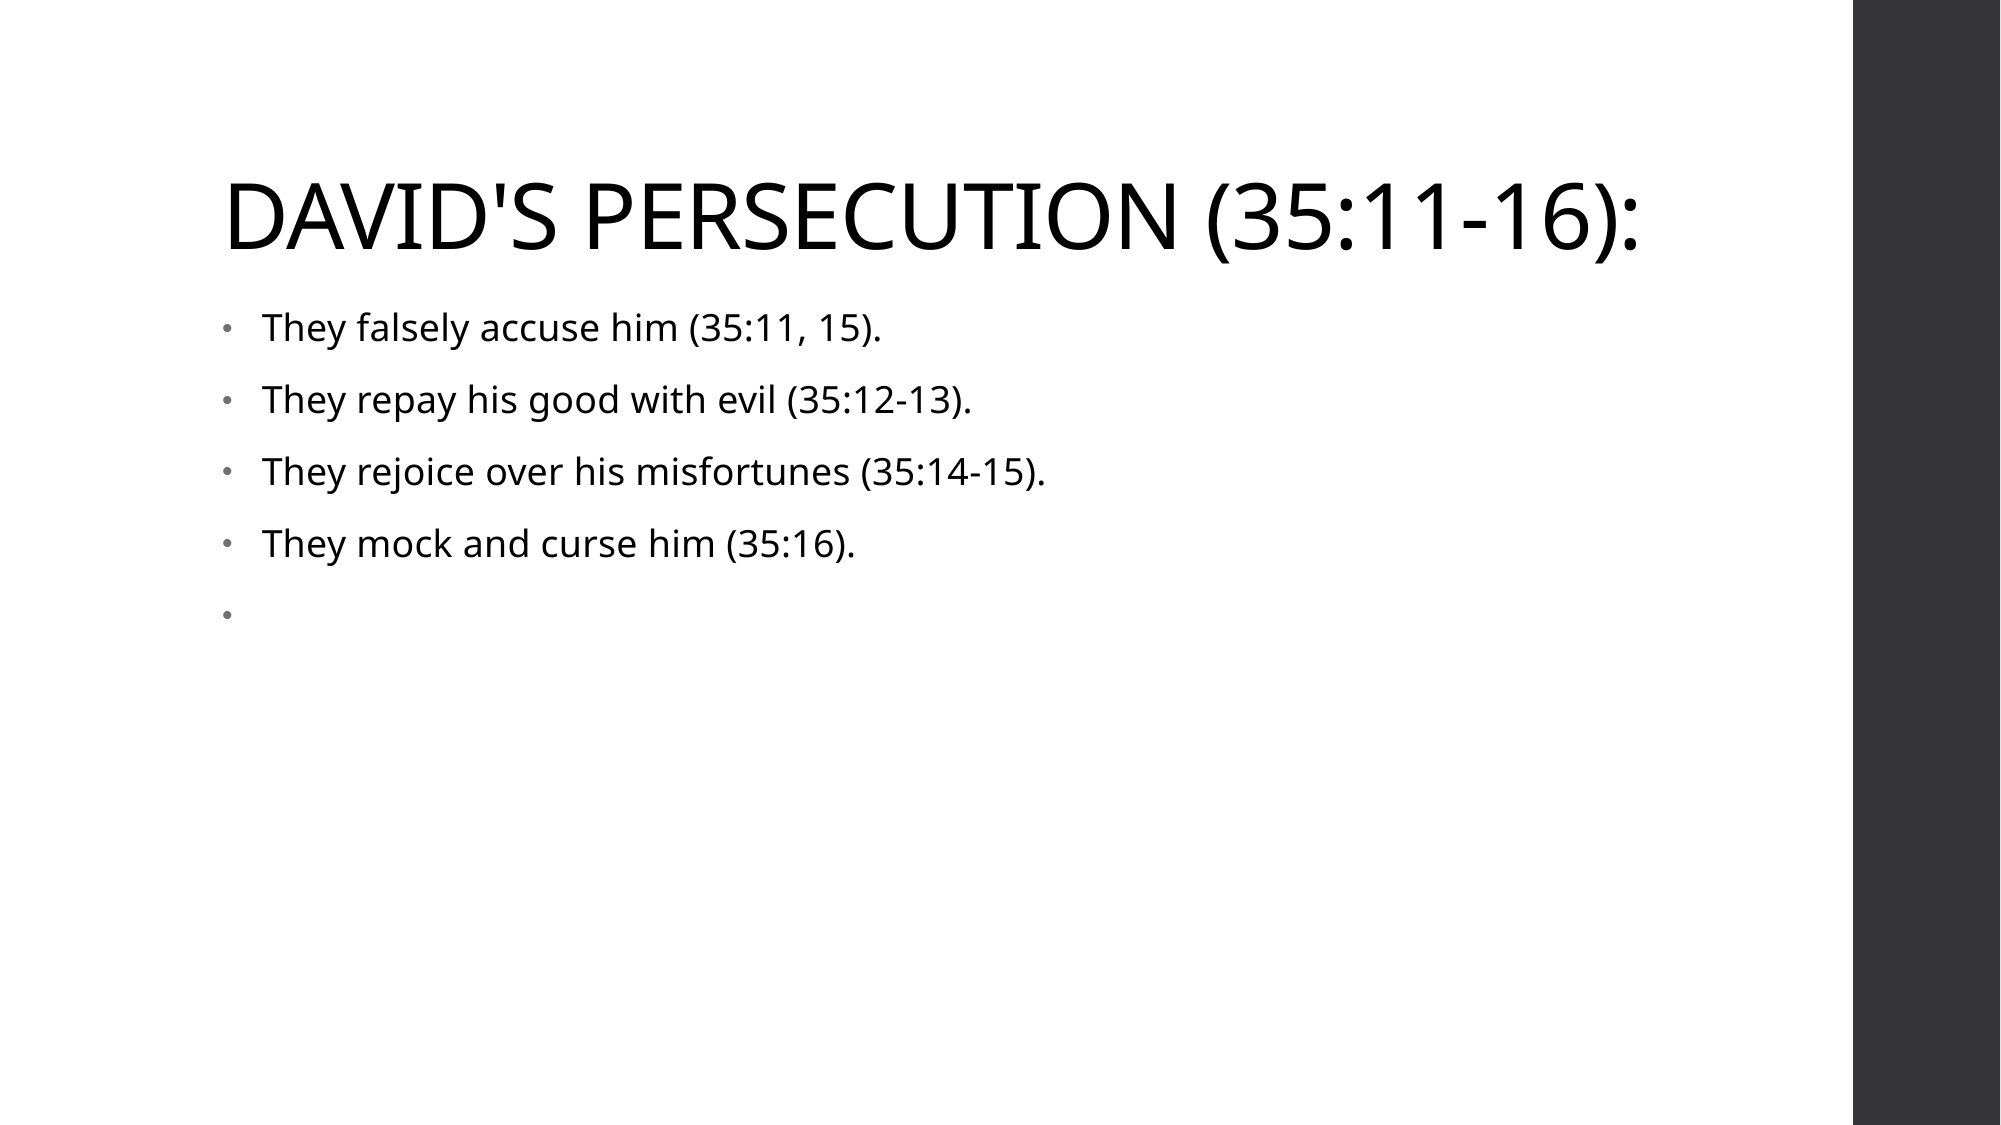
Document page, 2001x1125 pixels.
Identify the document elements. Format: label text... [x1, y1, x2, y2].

title DAVID'S PERSECUTION (35:11-16): [206, 60, 1797, 278]
list They falsely accuse him (35:11, 15). They repay his good with evil (35:12-13). They rejoice over his misfortunes (35:14-15). They mock and curse him (35:16). [206, 299, 1617, 1014]
